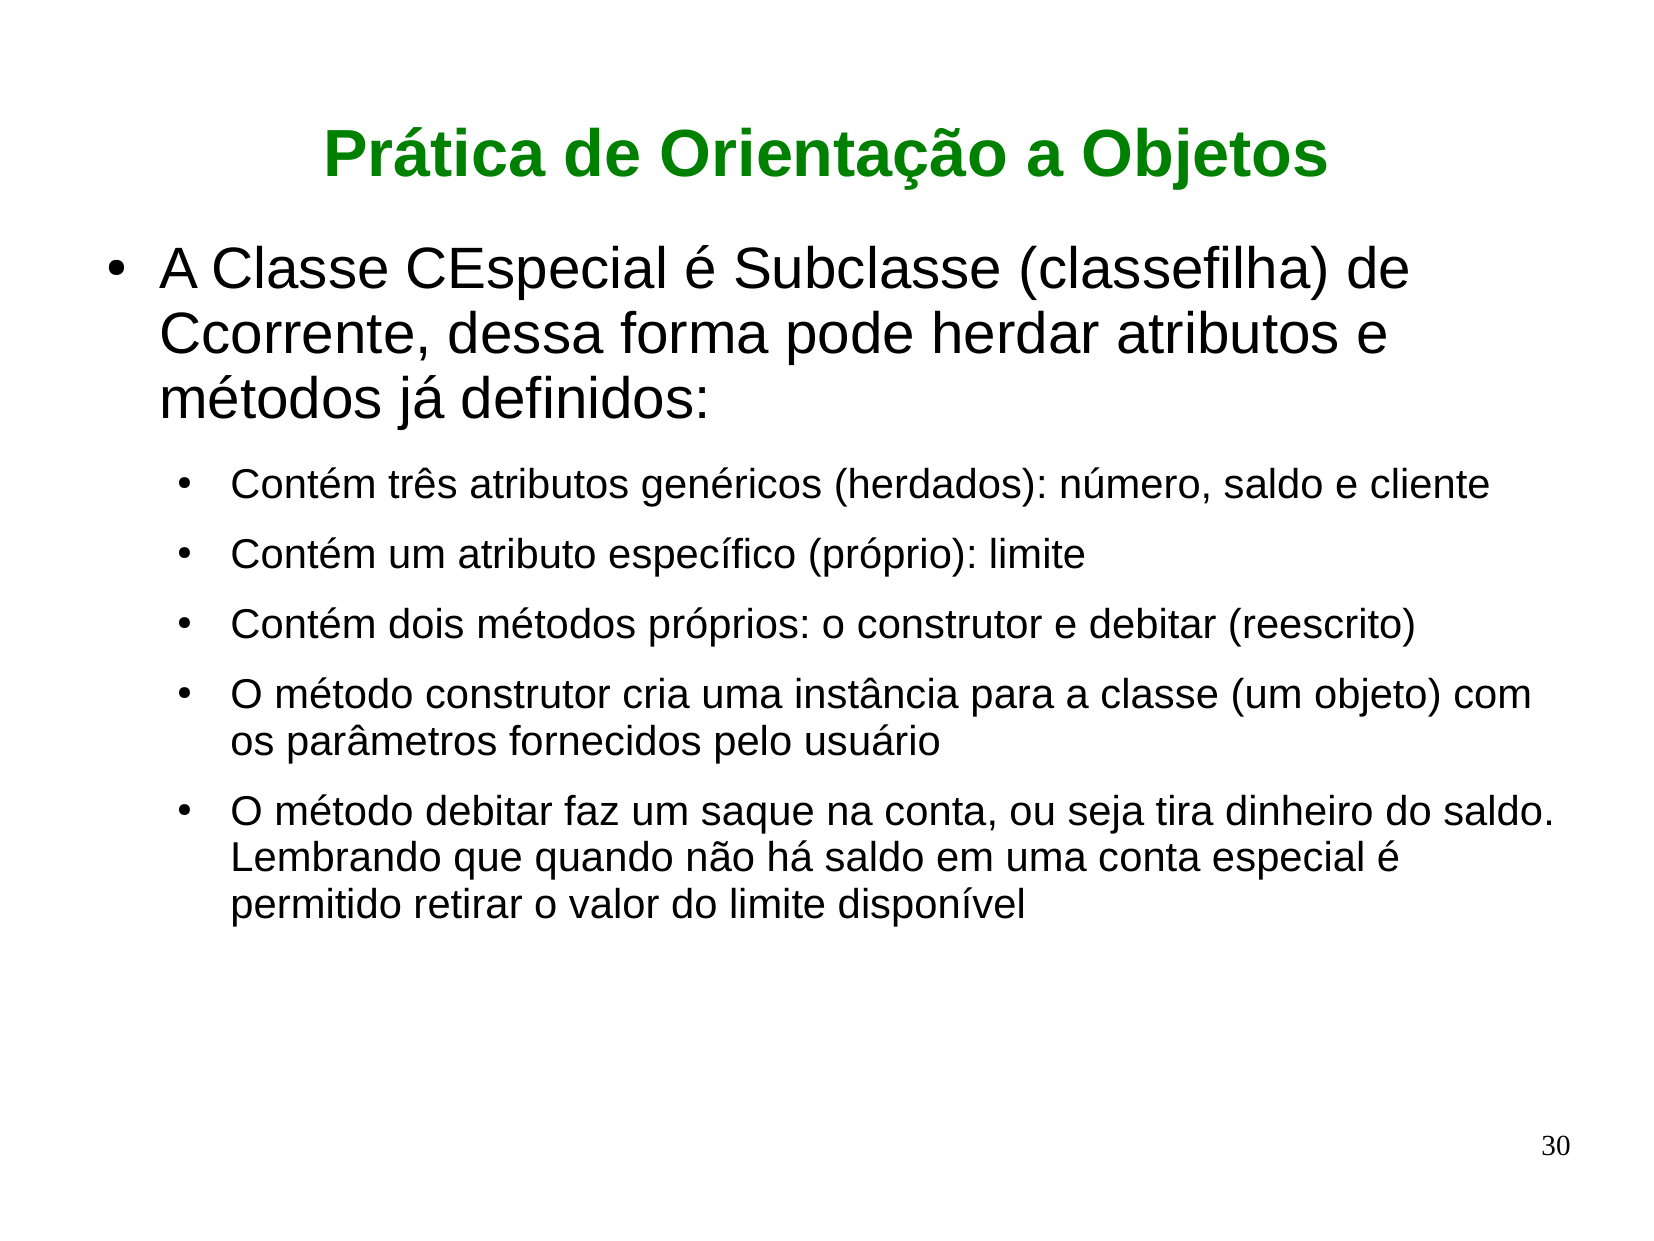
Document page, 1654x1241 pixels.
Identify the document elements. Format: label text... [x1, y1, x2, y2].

title Prática de Orientação a Objetos [82, 49, 1571, 257]
list A Classe CEspecial é Subclasse (classefilha) de Ccorrente, dessa forma pode herdar atributos e métodos já definidos: Contém três atributos genéricos (herdados): número, saldo e cliente Contém um atributo específico (próprio): limite Contém dois métodos próprios: o construtor e debitar (reescrito) O método construtor cria uma instância para a classe (um objeto) com os parâmetros fornecidos pelo usuário O método debitar faz um saque na conta, ou seja tira dinheiro do saldo. Lembrando que quando não há saldo em uma conta especial é permitido retirar o valor do limite disponível [88, 236, 1571, 1123]
